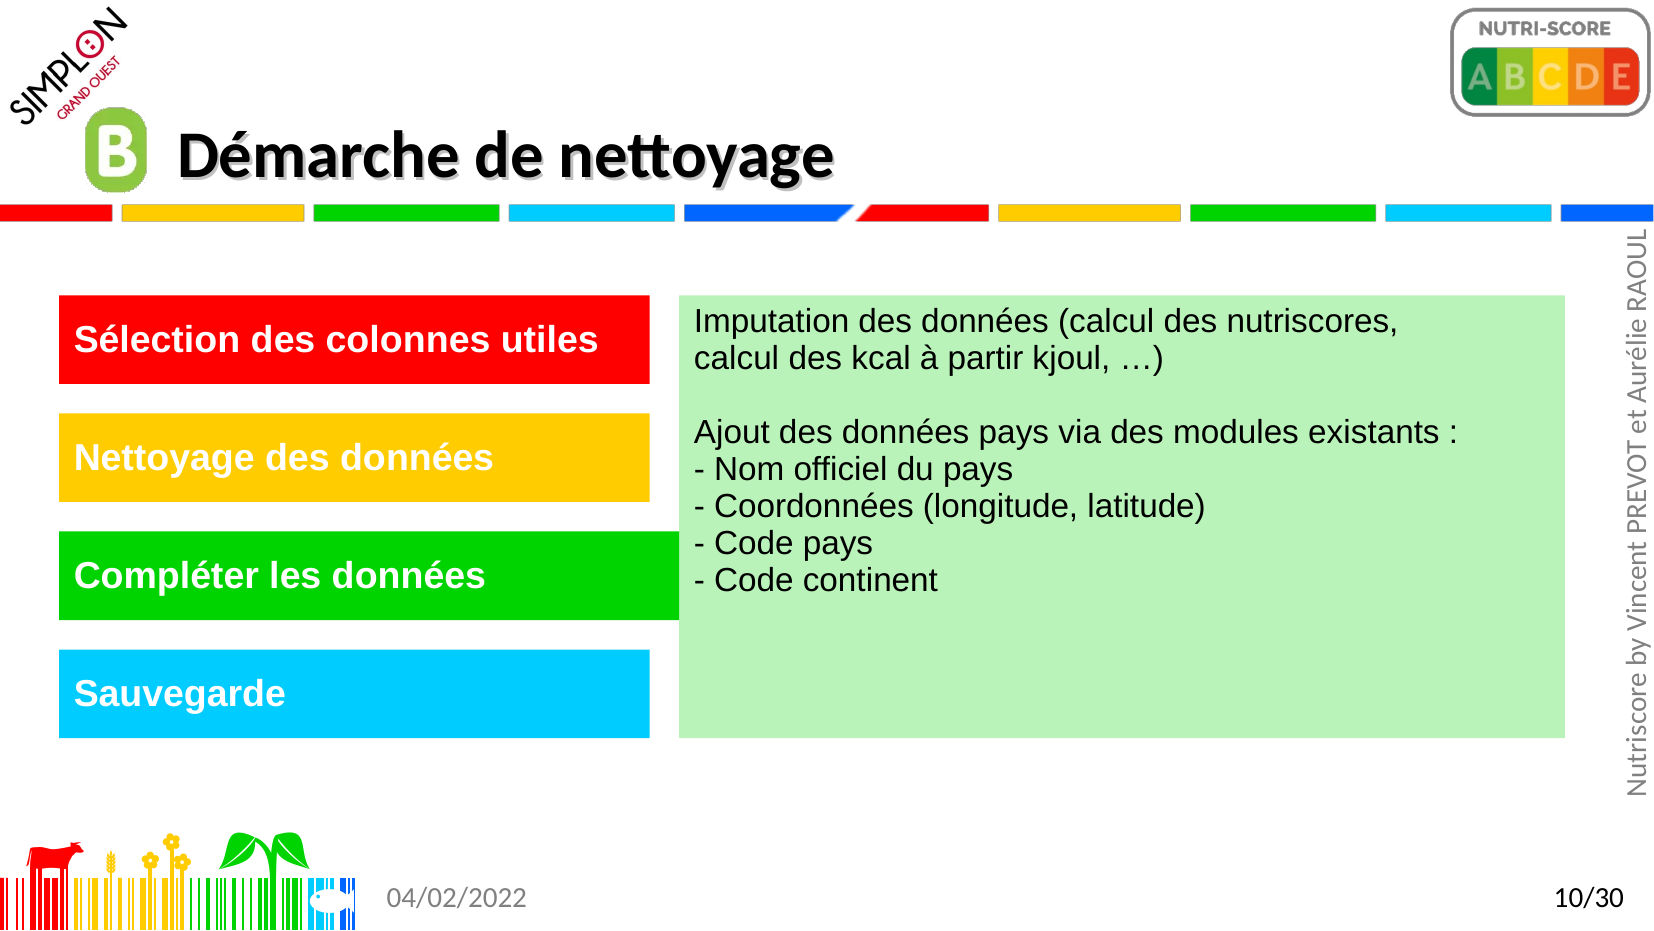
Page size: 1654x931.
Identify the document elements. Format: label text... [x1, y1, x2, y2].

picture [0, 826, 355, 930]
picture [0, 200, 1654, 225]
text_box Sauvegarde [59, 649, 650, 739]
text_box Nettoyage des données [59, 413, 650, 502]
title Démarche de nettoyage [177, 108, 1571, 213]
picture [84, 106, 148, 195]
picture [1448, 4, 1654, 119]
picture [2, 2, 147, 147]
text_box Imputation des données (calcul des nutriscores, calcul des kcal à partir kjoul, …) Ajout des données pays via des modules existants : - Nom officiel du pays - Coordonnées (longitude, latitude) - Code pays - Code continent [679, 295, 1565, 739]
text_box Sélection des colonnes utiles [59, 295, 650, 384]
text_box Compléter les données [59, 531, 679, 621]
